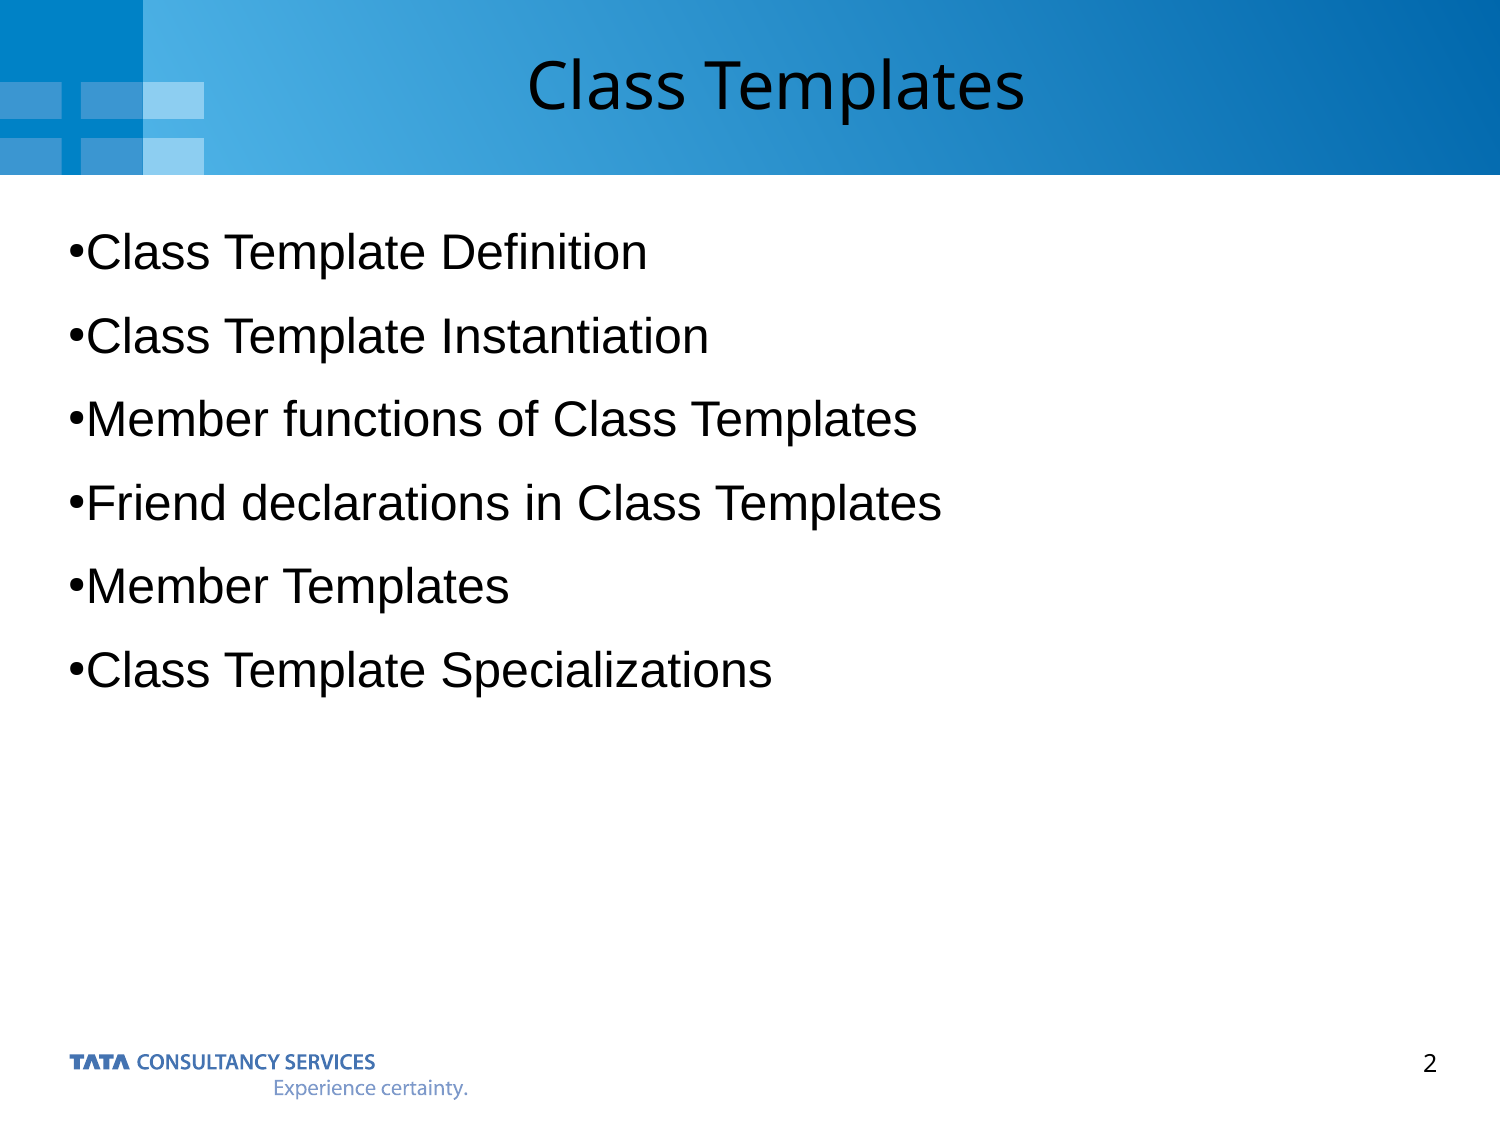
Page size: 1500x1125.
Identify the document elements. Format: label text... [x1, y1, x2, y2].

text_box Class Templates [224, 11, 1347, 154]
text_box Class Template Definition Class Template Instantiation Member functions of Class Templates Friend declarations in Class Templates Member Templates Class Template Specializations [35, 188, 1465, 1040]
